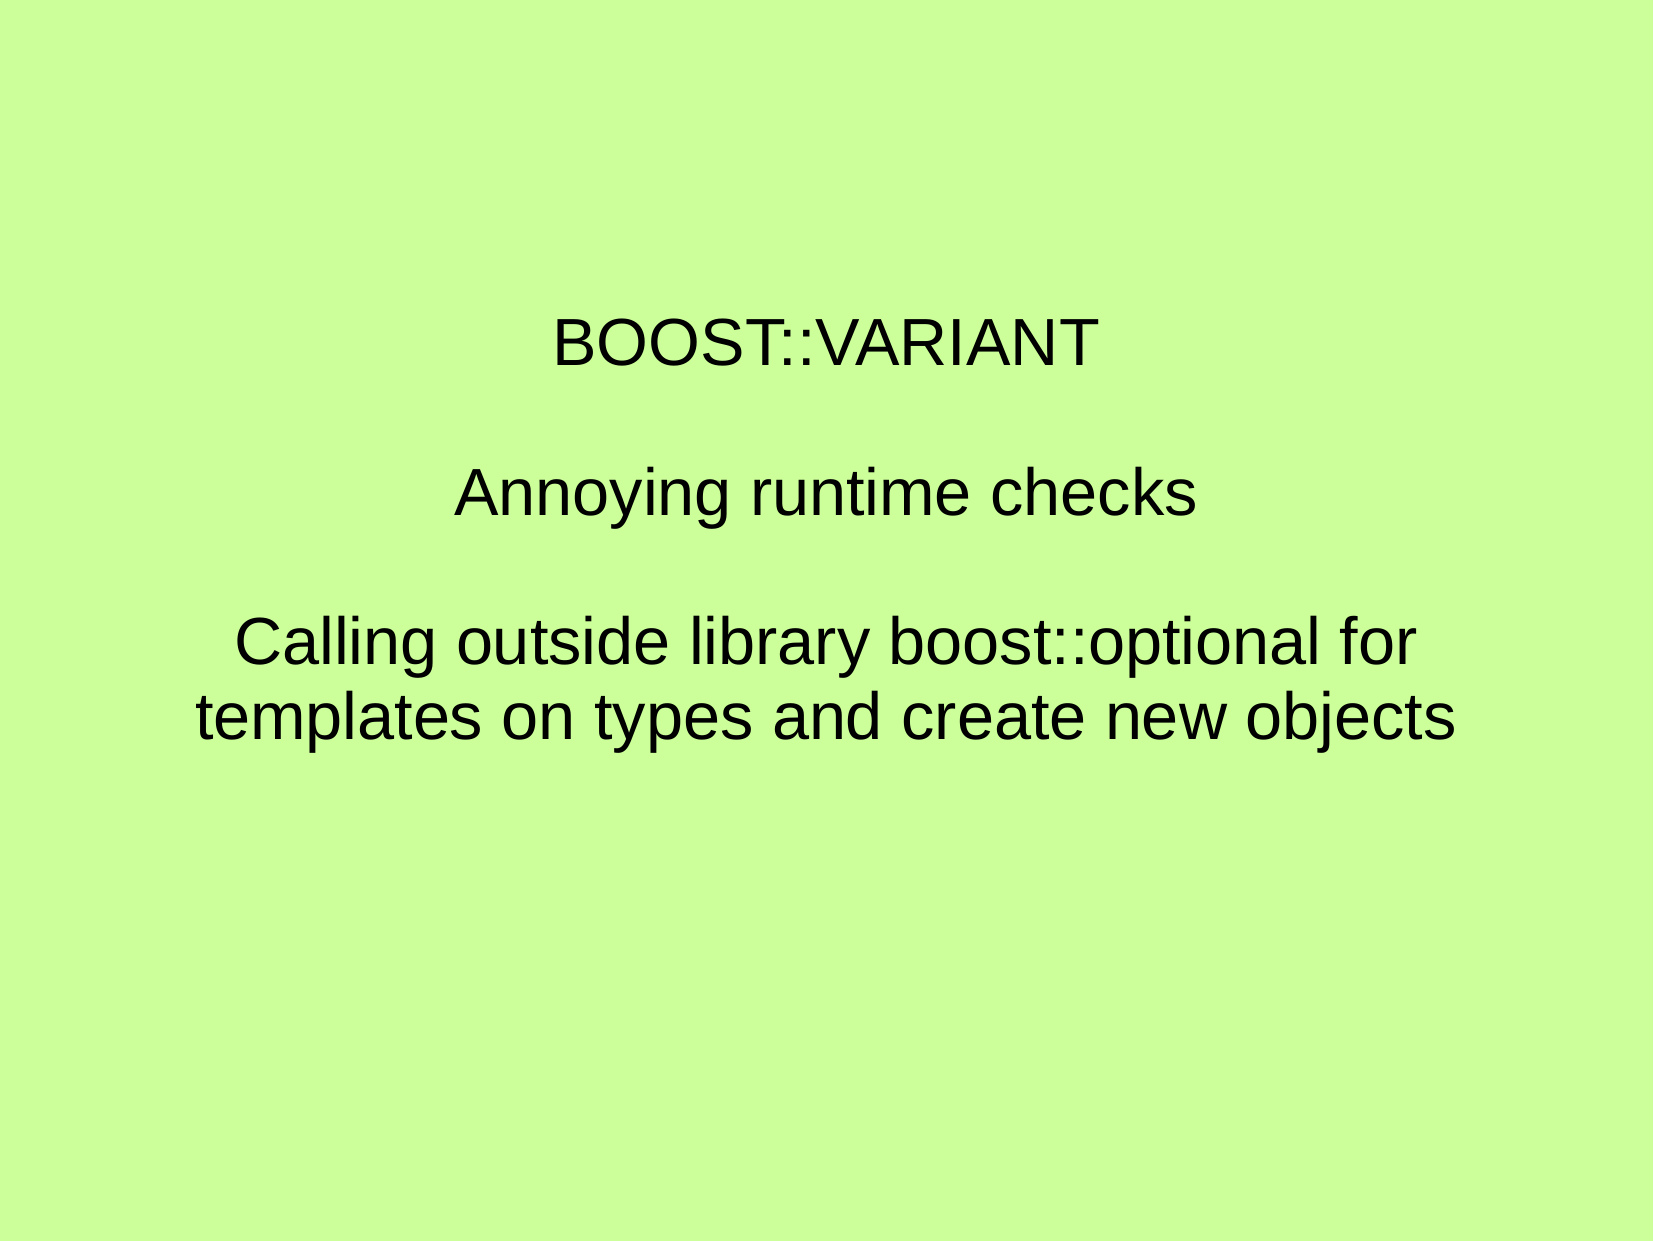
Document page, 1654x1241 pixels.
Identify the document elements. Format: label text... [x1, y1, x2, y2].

subtitle BOOST::VARIANT Annoying runtime checks Calling outside library boost::optional for templates on types and create new objects [82, 49, 1571, 1010]
